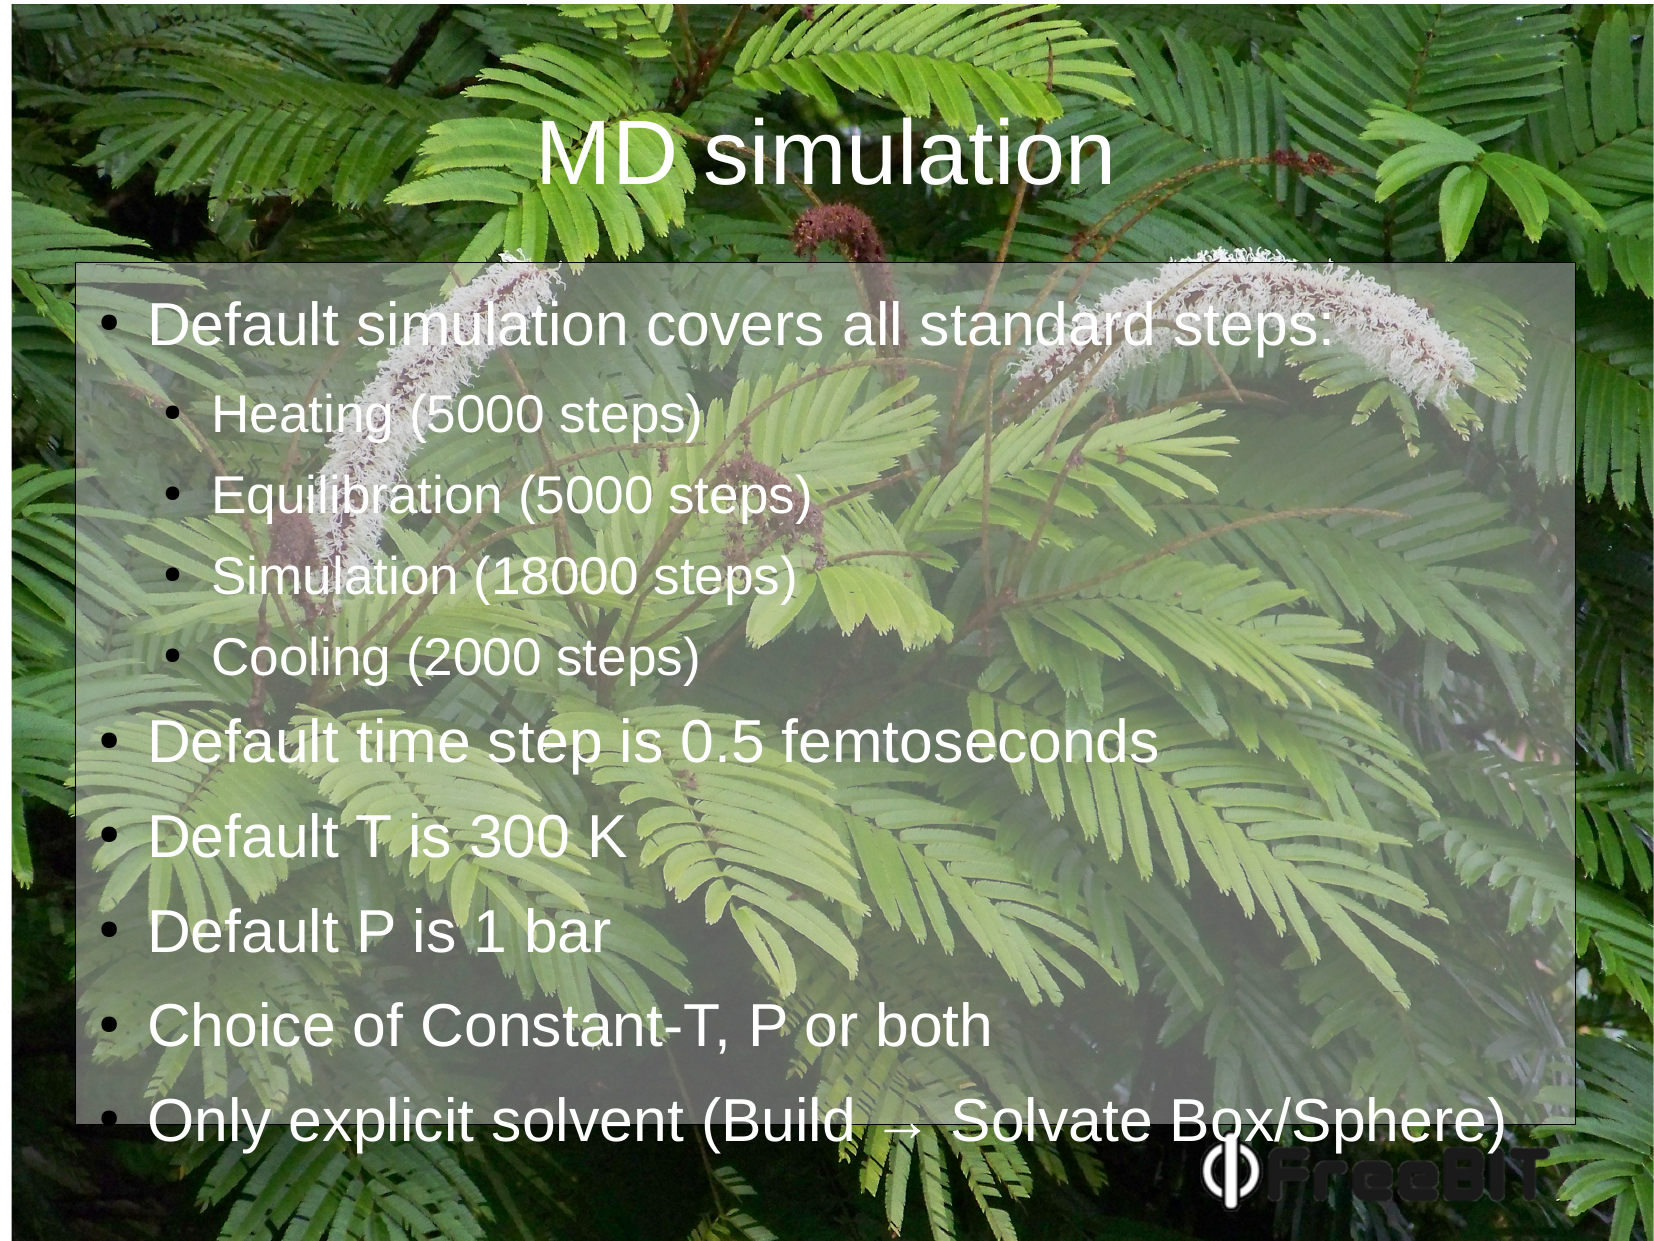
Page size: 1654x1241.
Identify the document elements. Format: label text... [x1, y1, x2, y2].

list Default simulation covers all standard steps: Heating (5000 steps) Equilibration (5000 steps) Simulation (18000 steps) Cooling (2000 steps) Default time step is 0.5 femtoseconds Default T is 300 K Default P is 1 bar Choice of Constant-T, P or both Only explicit solvent (Build → Solvate Box/Sphere) [82, 290, 1571, 1163]
picture [11, 4, 1654, 1241]
title MD simulation [82, 49, 1571, 257]
